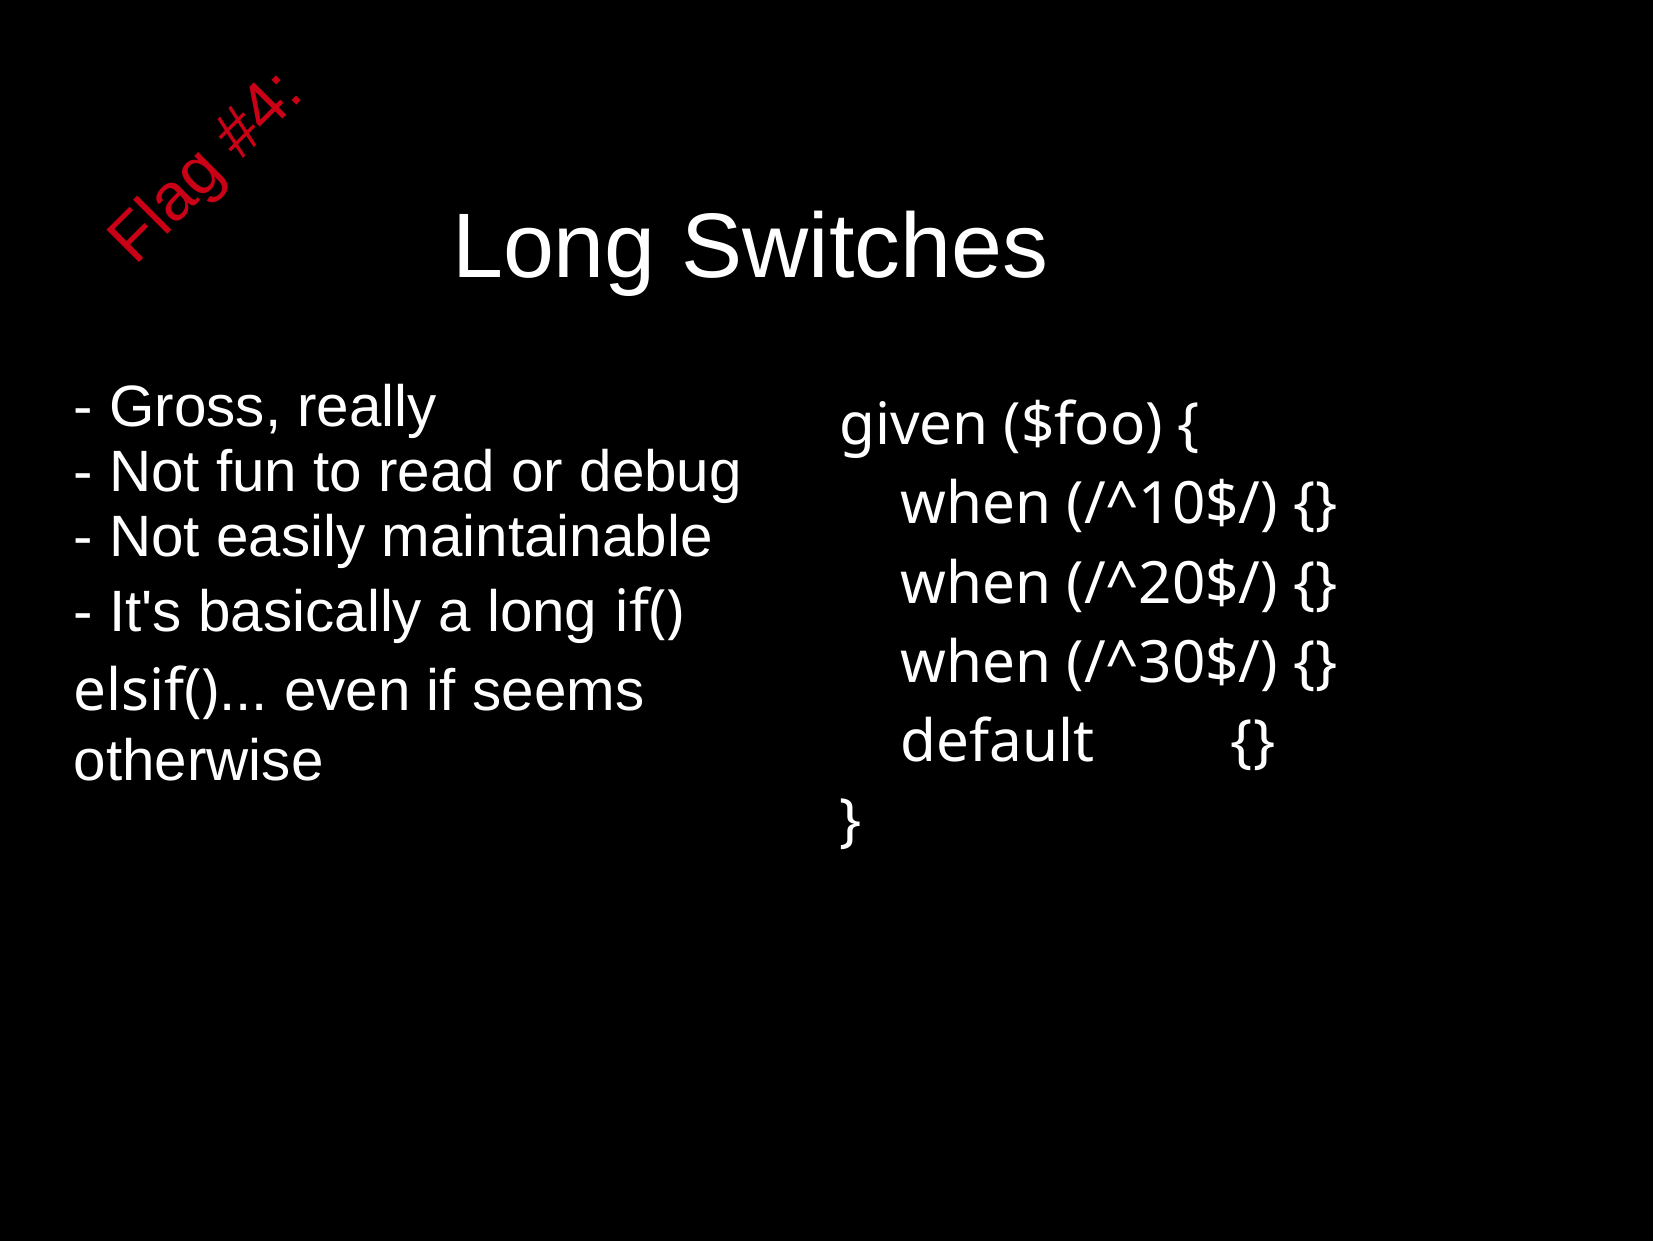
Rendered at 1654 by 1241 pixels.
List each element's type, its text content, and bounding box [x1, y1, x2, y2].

text_box given ($foo) { when (/^10$/) {} when (/^20$/) {} when (/^30$/) {} default {} } [825, 375, 1613, 1126]
text_box Flag #4: [77, 37, 338, 298]
text_box Long Switches [437, 187, 1064, 317]
text_box - Gross, really - Not fun to read or debug - Not easily maintainable - It's basically a long if() elsif()... even if seems otherwise [58, 366, 788, 1117]
